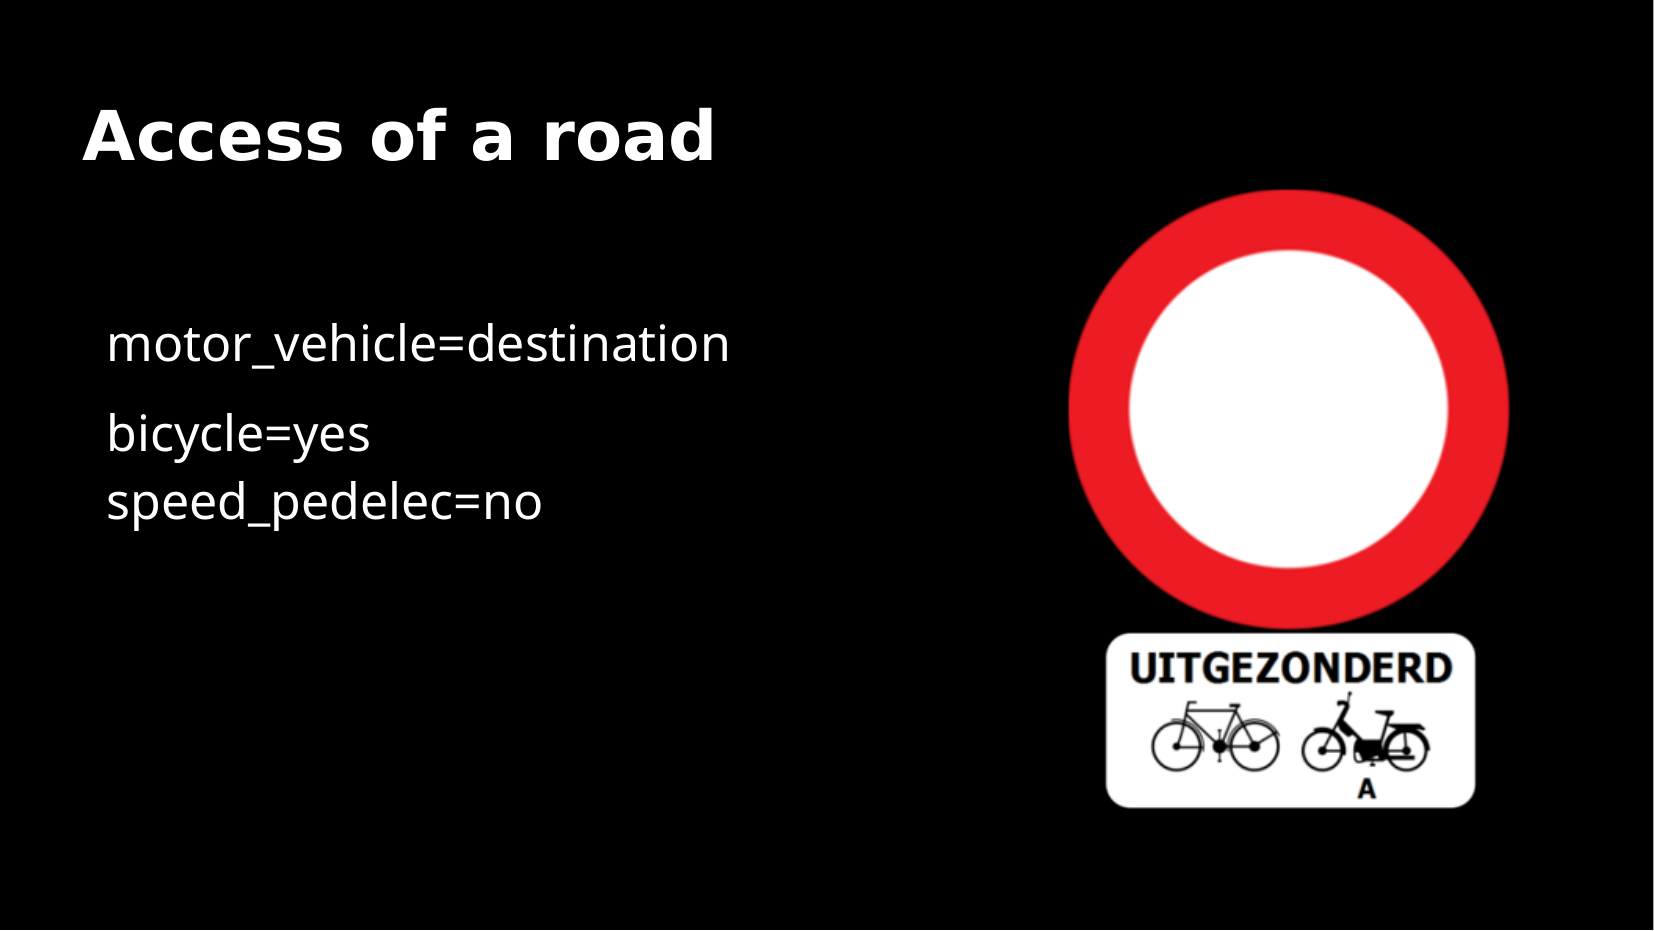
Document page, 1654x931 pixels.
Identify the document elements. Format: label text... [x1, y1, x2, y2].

picture [1023, 188, 1548, 814]
title Access of a road [82, 59, 1571, 215]
list motor_vehicle=destination bicycle=yes speed_pedelec=no [35, 217, 1524, 827]
